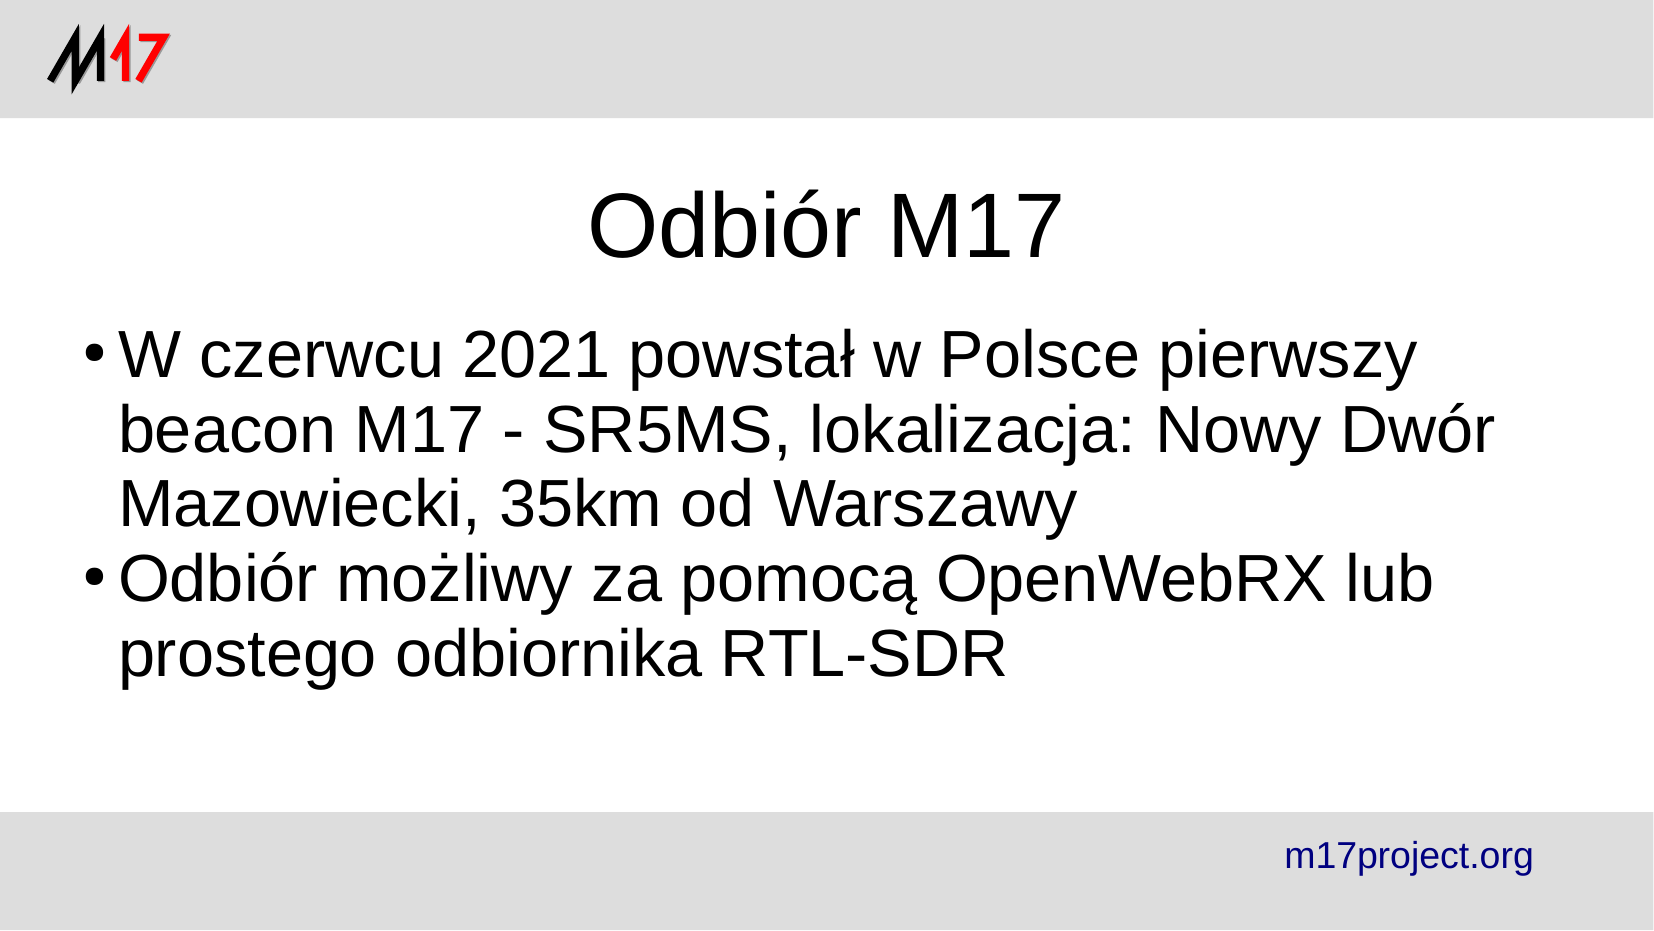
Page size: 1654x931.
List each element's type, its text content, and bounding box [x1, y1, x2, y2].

text_box [0, 0, 1654, 119]
subtitle W czerwcu 2021 powstał w Polsce pierwszy beacon M17 - SR5MS, lokalizacja: Nowy Dwór Mazowiecki, 35km od Warszawy Odbiór możliwy za pomocą OpenWebRX lub prostego odbiornika RTL-SDR [82, 316, 1571, 812]
text_box m17project.org [1269, 826, 1654, 897]
text_box [0, 812, 1654, 931]
title Odbiór M17 [82, 147, 1571, 303]
picture [39, 16, 178, 102]
